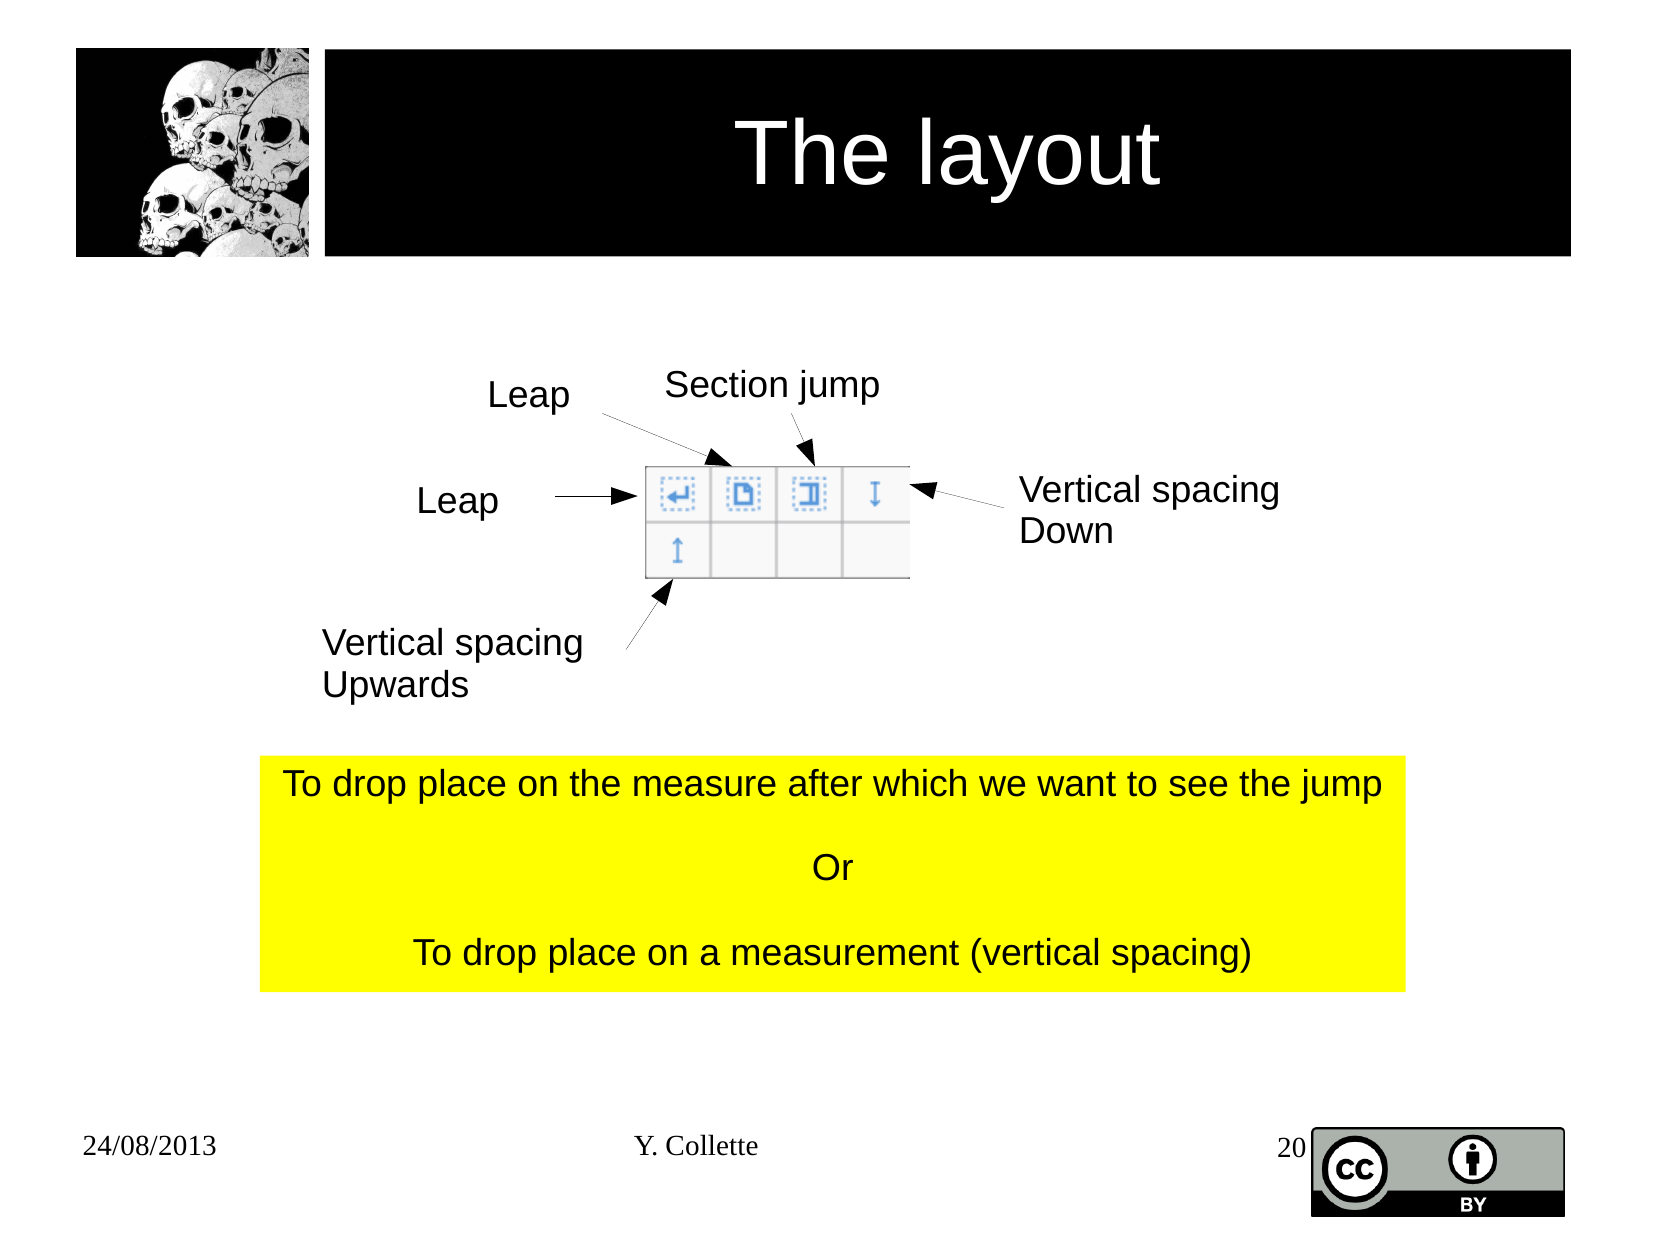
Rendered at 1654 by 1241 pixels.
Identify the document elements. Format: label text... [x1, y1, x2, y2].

title The layout [324, 49, 1571, 257]
picture [645, 466, 910, 579]
text_box To drop place on the measure after which we want to see the jump Or To drop place on a measurement (vertical spacing) [259, 755, 1406, 993]
text_box Vertical spacing Upwards [307, 614, 615, 713]
picture [76, 48, 309, 257]
text_box Vertical spacing Down [1003, 460, 1382, 560]
text_box Leap [401, 472, 532, 530]
text_box Section jump [649, 356, 957, 414]
text_box Leap [472, 366, 591, 423]
picture [1311, 1127, 1565, 1217]
